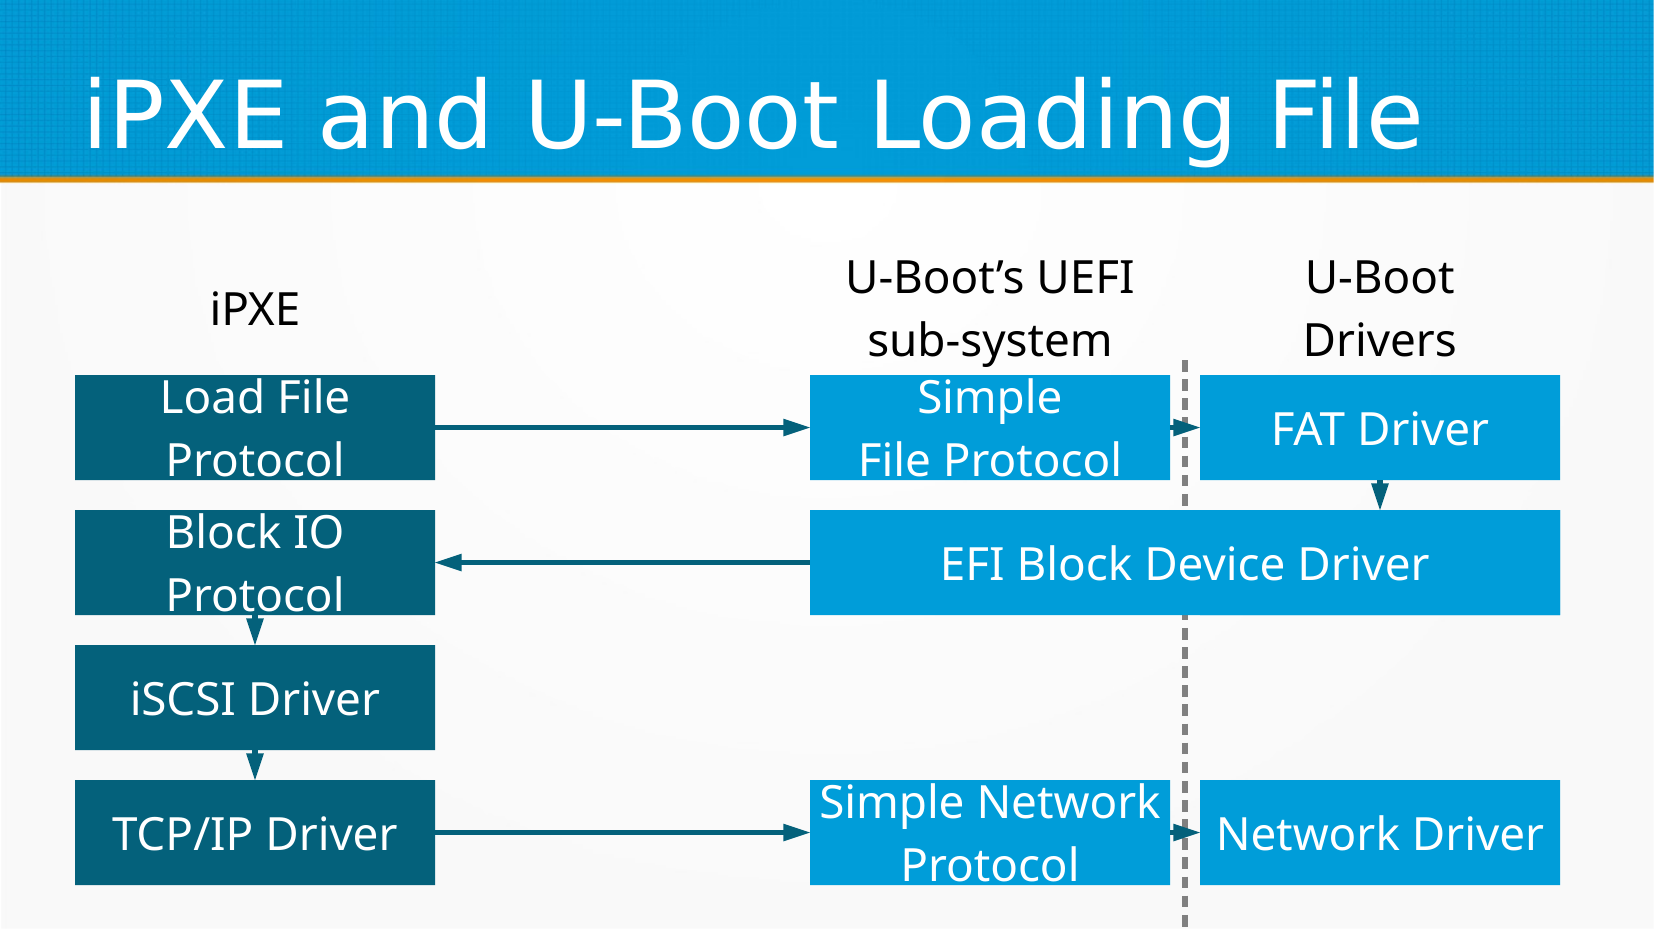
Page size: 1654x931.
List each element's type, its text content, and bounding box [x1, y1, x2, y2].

text_box Block IO Protocol [75, 510, 436, 616]
text_box Simple File Protocol [810, 375, 1171, 481]
title iPXE and U-Boot Loading File [82, 14, 1571, 171]
text_box U-Boot Drivers [1199, 255, 1560, 361]
text_box Load File Protocol [75, 375, 436, 481]
text_box Simple Network Protocol [810, 780, 1171, 886]
text_box TCP/IP Driver [75, 780, 436, 886]
text_box EFI Block Device Driver [810, 510, 1561, 616]
text_box iPXE [75, 255, 436, 361]
text_box U-Boot’s UEFI sub-system [810, 255, 1171, 361]
text_box Network Driver [1200, 780, 1561, 886]
text_box FAT Driver [1200, 375, 1561, 481]
text_box iSCSI Driver [75, 645, 436, 751]
picture [0, 175, 1654, 931]
